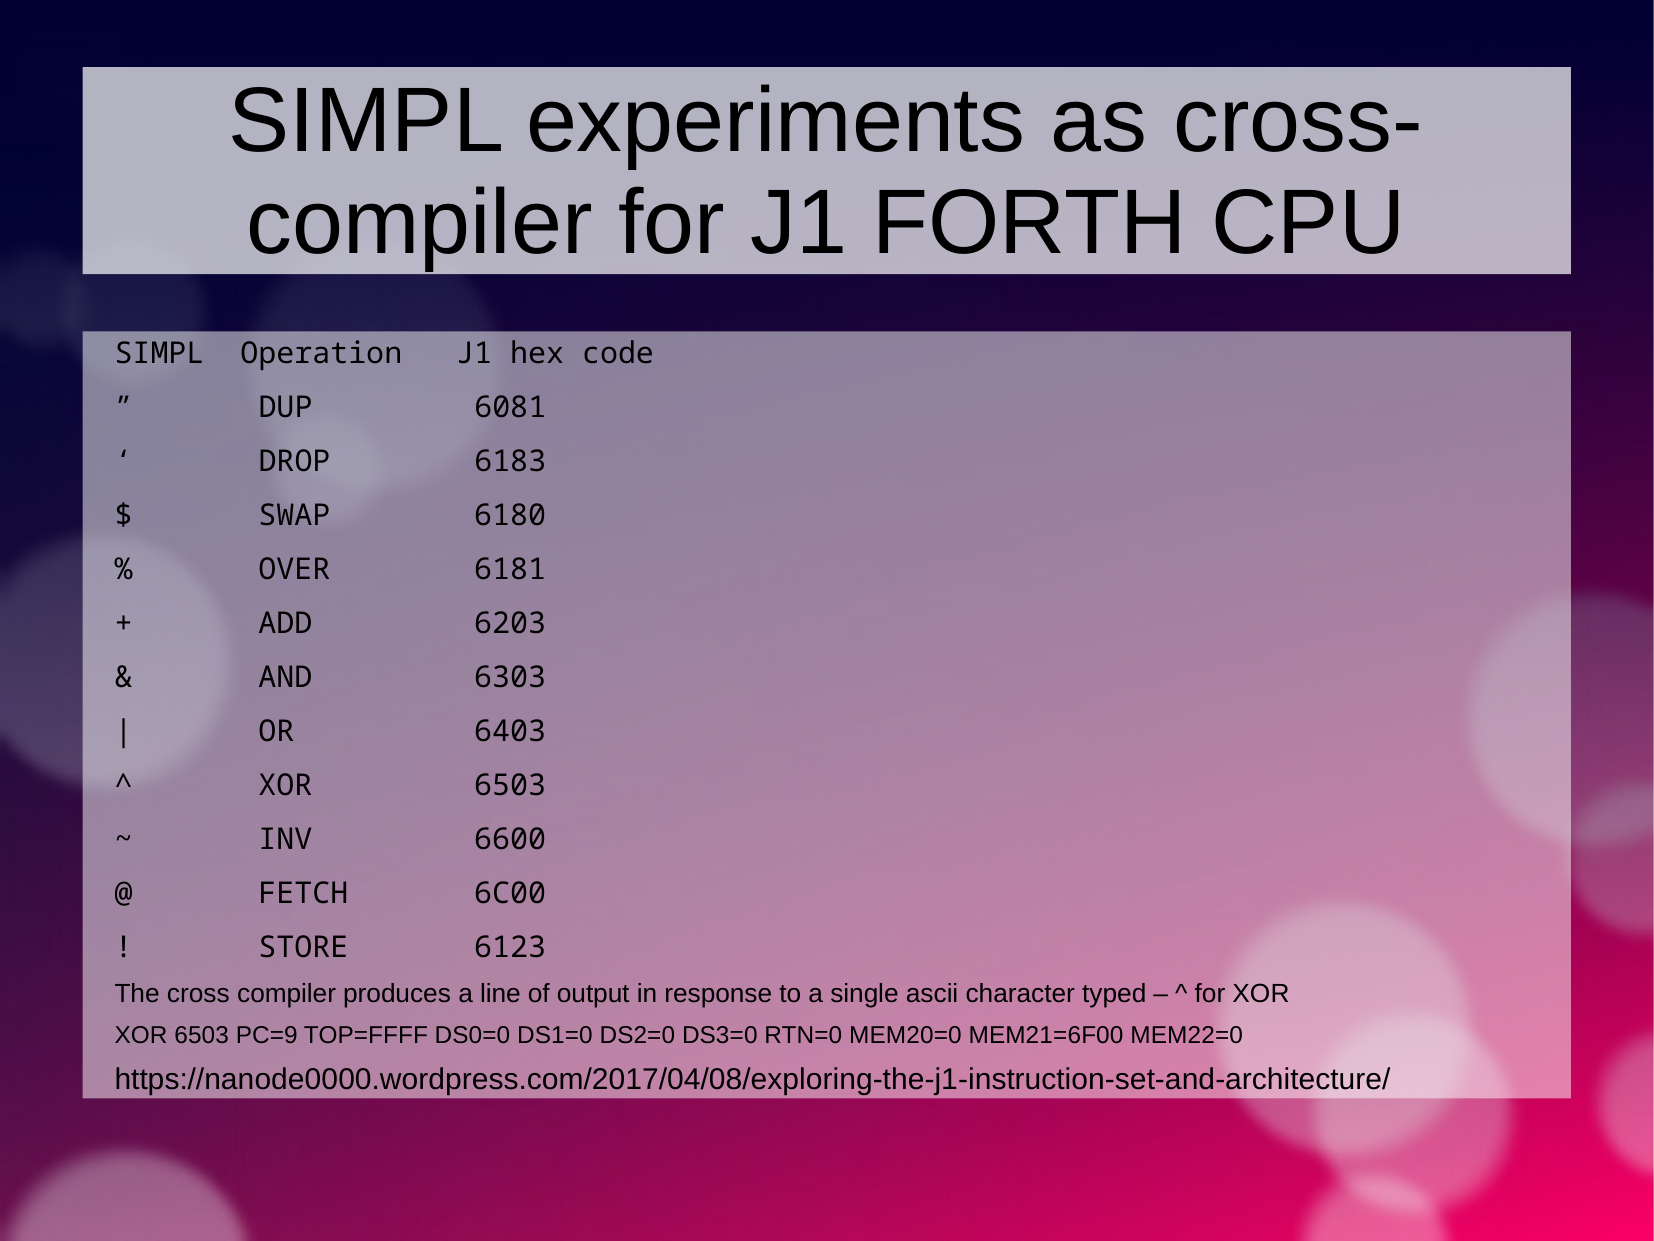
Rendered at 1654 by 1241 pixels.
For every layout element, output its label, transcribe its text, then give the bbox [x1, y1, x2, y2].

picture [0, 0, 1654, 1241]
list SIMPL Operation J1 hex code ” DUP 6081 ‘ DROP 6183 $ SWAP 6180 % OVER 6181 + ADD 6203 & AND 6303 | OR 6403 ^ XOR 6503 ~ INV 6600 @ FETCH 6C00 ! STORE 6123 The cross compiler produces a line of output in response to a single ascii character typed – ^ for XOR XOR 6503 PC=9 TOP=FFFF DS0=0 DS1=0 DS2=0 DS3=0 RTN=0 MEM20=0 MEM21=6F00 MEM22=0 https://nanode0000.wordpress.com/2017/04/08/exploring-the-j1-instruction-set-and-architecture/ [82, 331, 1571, 1099]
title SIMPL experiments as cross-compiler for J1 FORTH CPU [82, 67, 1571, 275]
